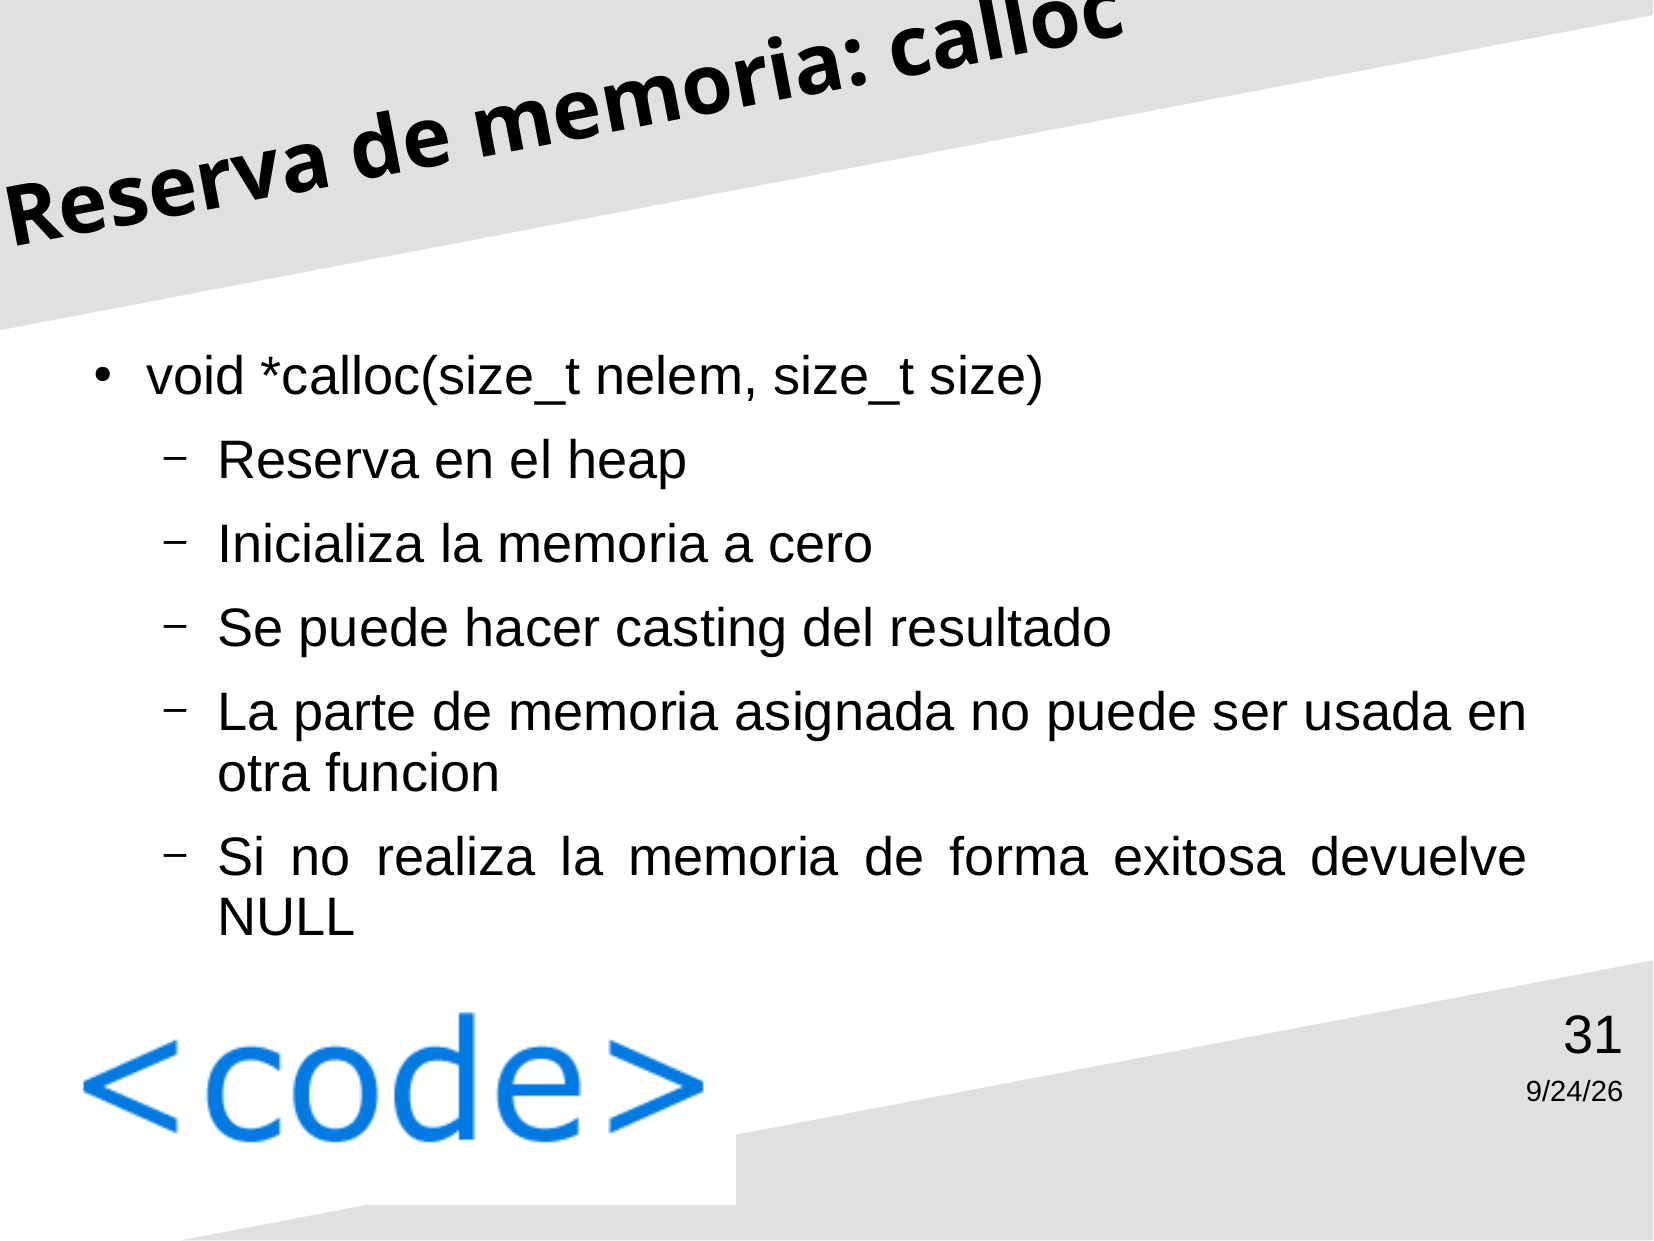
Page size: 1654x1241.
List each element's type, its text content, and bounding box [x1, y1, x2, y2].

title Reserva de memoria: calloc [0, 0, 1486, 318]
picture [45, 974, 736, 1205]
list void *calloc(size_t nelem, size_t size) Reserva en el heap Inicializa la memoria a cero Se puede hacer casting del resultado La parte de memoria asignada no puede ser usada en otra funcion Si no realiza la memoria de forma exitosa devuelve NULL [75, 345, 1531, 1065]
